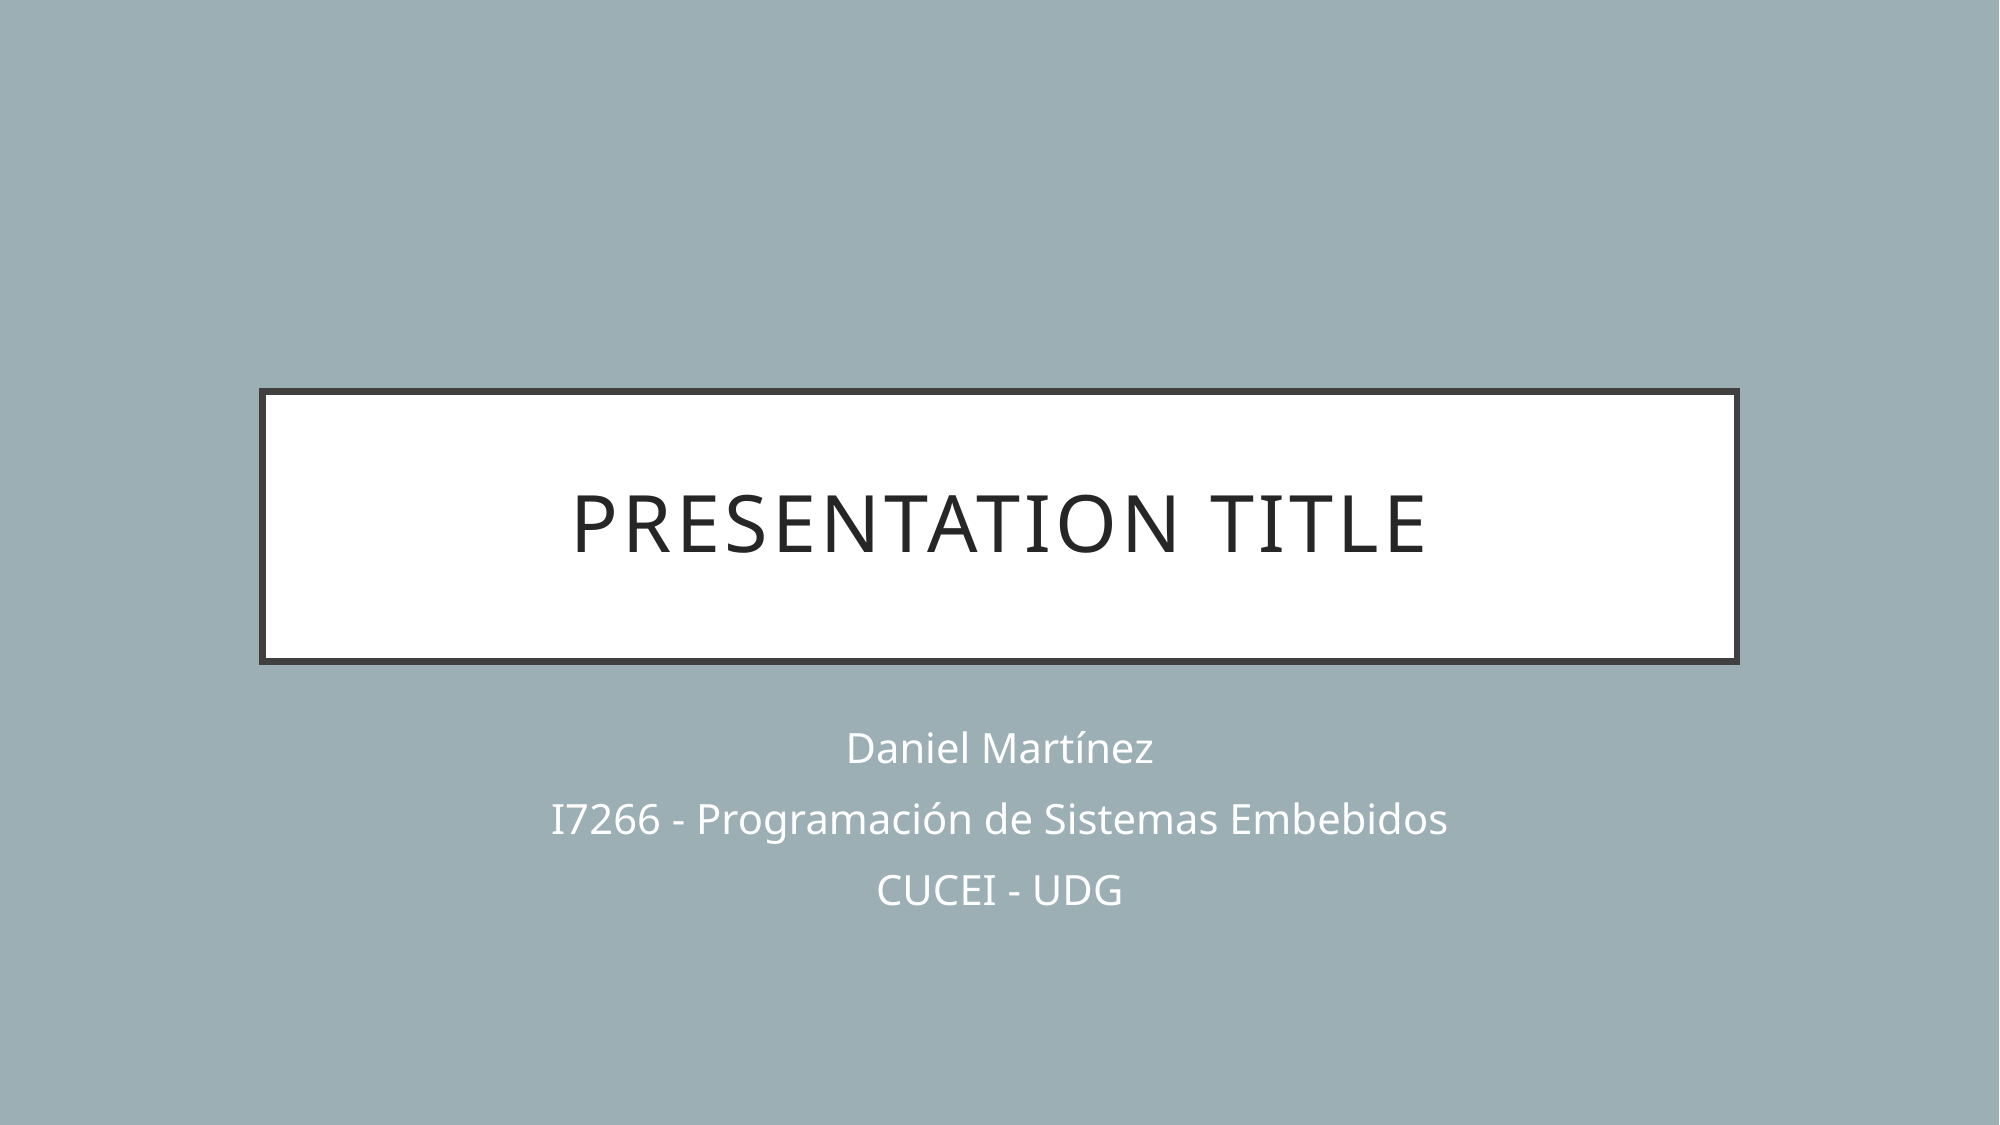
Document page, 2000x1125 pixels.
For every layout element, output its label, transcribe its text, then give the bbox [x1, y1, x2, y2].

title Presentation title [262, 391, 1737, 662]
subtitle Daniel Martínez I7266 - Programación de Sistemas Embebidos CUCEI - UDG [442, 713, 1558, 956]
